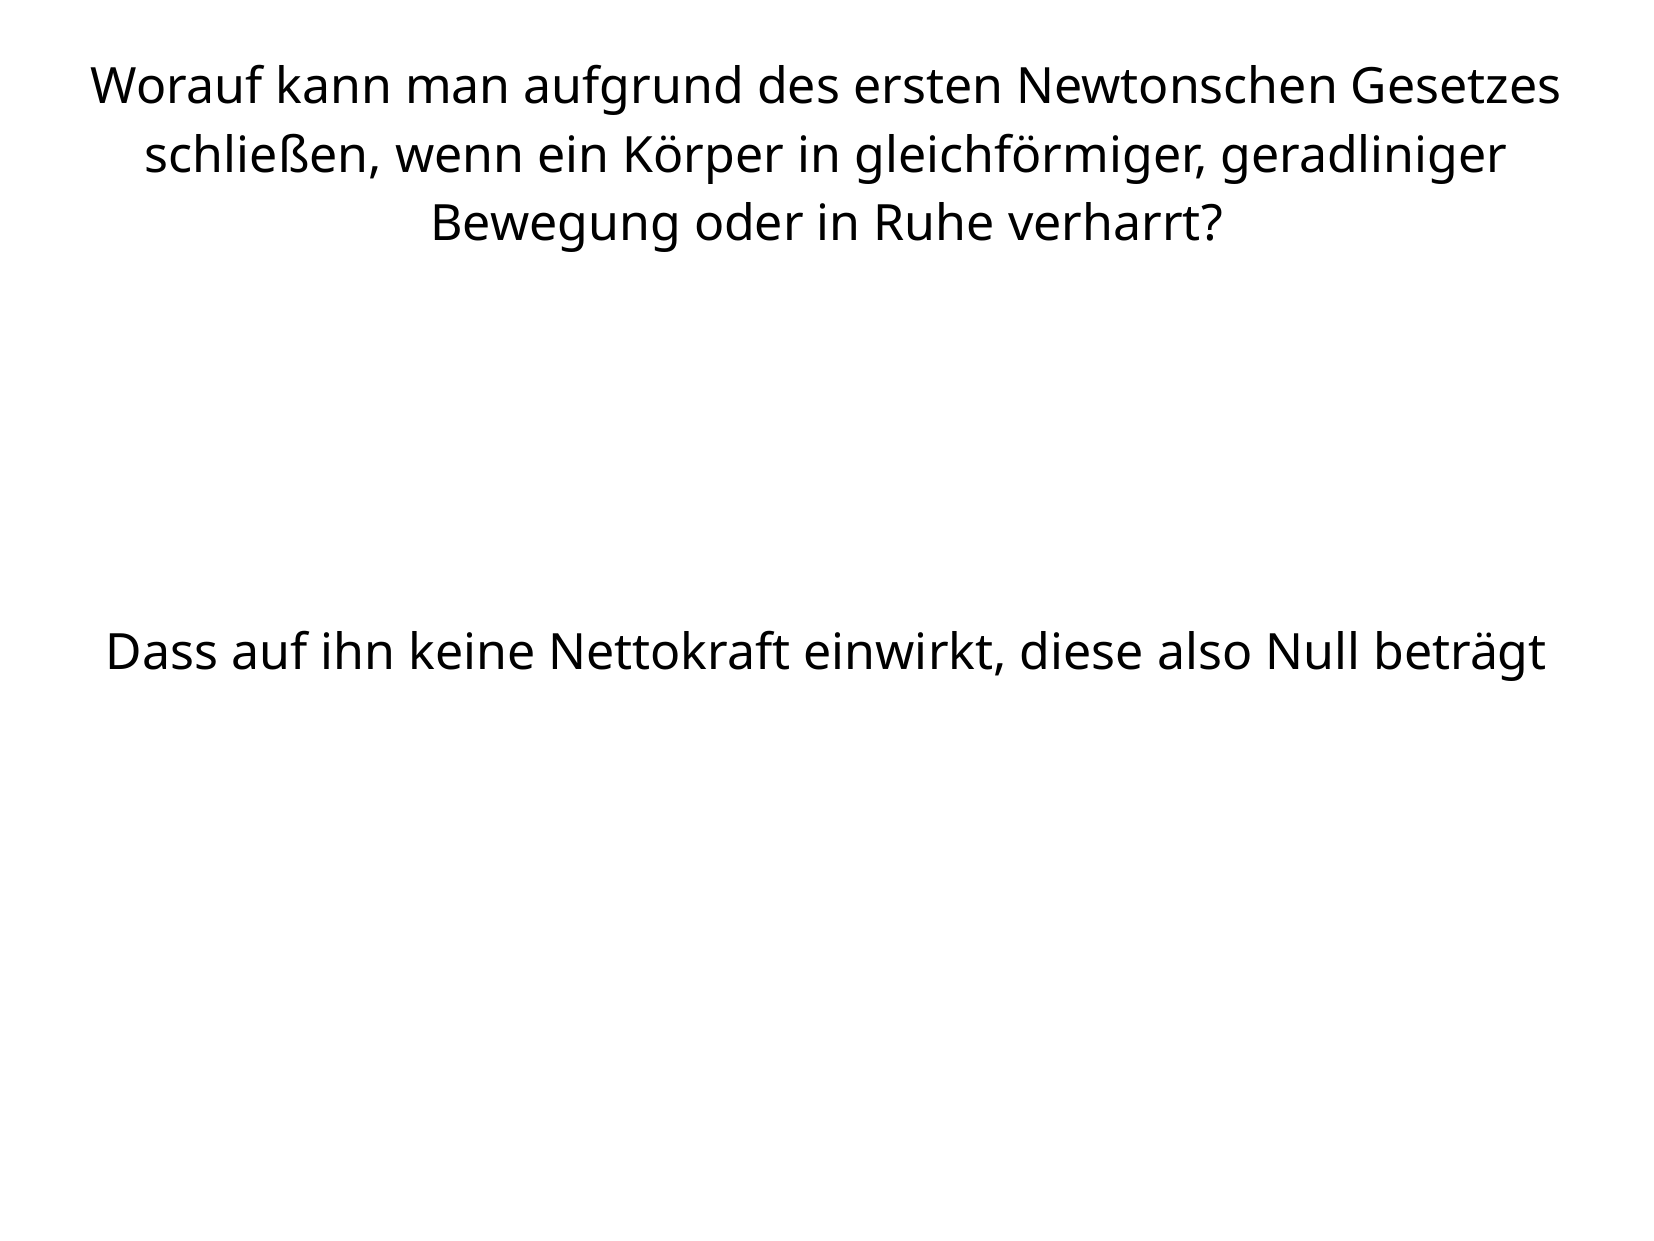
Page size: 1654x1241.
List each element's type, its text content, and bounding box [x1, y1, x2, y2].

subtitle Dass auf ihn keine Nettokraft einwirkt, diese also Null beträgt [82, 290, 1571, 1010]
title Worauf kann man aufgrund des ersten Newtonschen Gesetzes schließen, wenn ein Körper in gleichförmiger, geradliniger Bewegung oder in Ruhe verharrt? [82, 49, 1571, 257]
